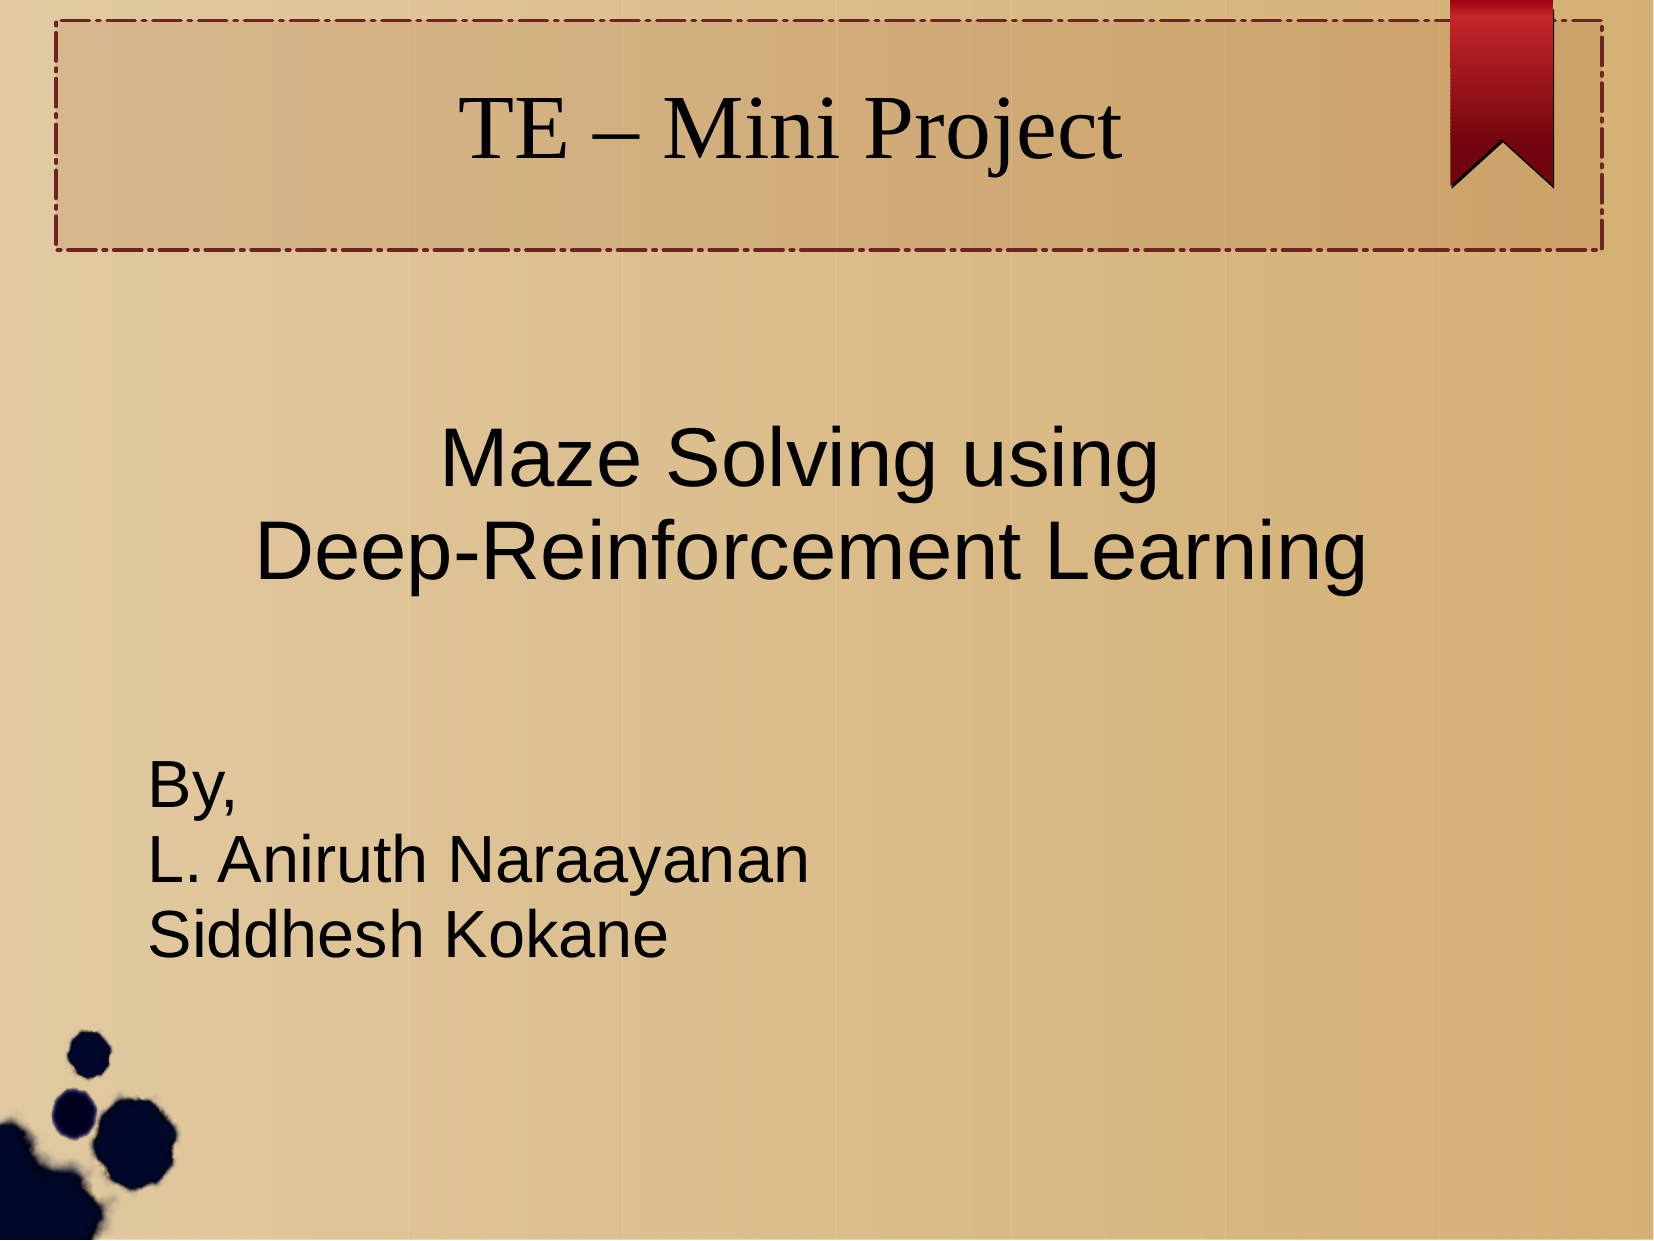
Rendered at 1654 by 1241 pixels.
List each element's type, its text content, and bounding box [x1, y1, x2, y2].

title TE – Mini Project [59, 23, 1548, 231]
subtitle Maze Solving using Deep-Reinforcement Learning By, L. Aniruth Naraayanan Siddhesh Kokane [147, 271, 1477, 1112]
